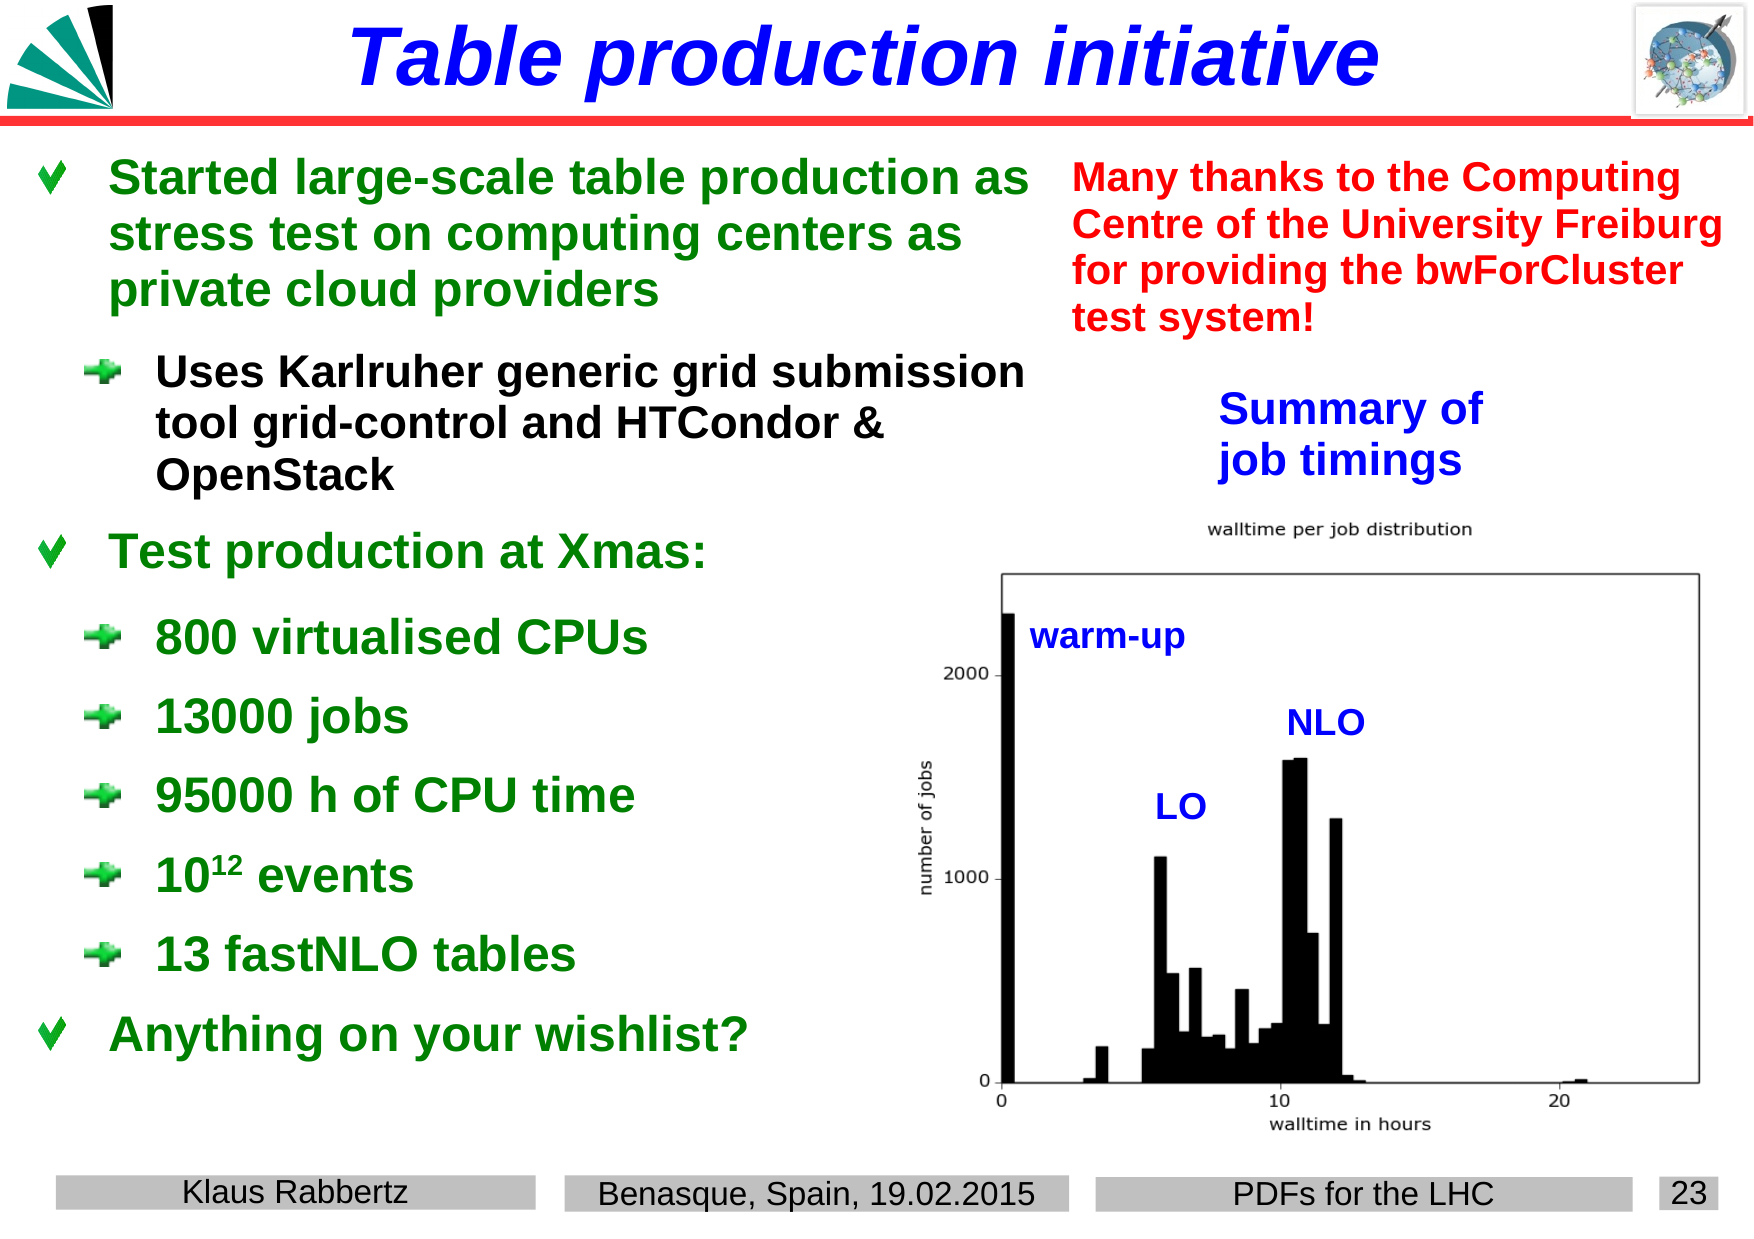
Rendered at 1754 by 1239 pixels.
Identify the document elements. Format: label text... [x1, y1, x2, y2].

text_box Many thanks to the Computing Centre of the University Freiburg for providing the bwForCluster test system! [1060, 147, 1735, 348]
text_box LO [1143, 779, 1220, 845]
text_box NLO [1274, 695, 1378, 749]
picture [1631, 2, 1748, 119]
title Table production initiative [123, 0, 1606, 114]
text_box Summary of job timings [1206, 376, 1495, 492]
text_box warm-up [1018, 608, 1200, 663]
picture [7, 5, 113, 110]
list Started large-scale table production as stress test on computing centers as private cloud providers Uses Karlruher generic grid submission tool grid-control and HTCondor & OpenStack Test production at Xmas: 800 virtualised CPUs 13000 jobs 95000 h of CPU time 1012 events 13 fastNLO tables Anything on your wishlist? [25, 149, 1065, 1174]
picture [1065, 512, 1710, 1144]
